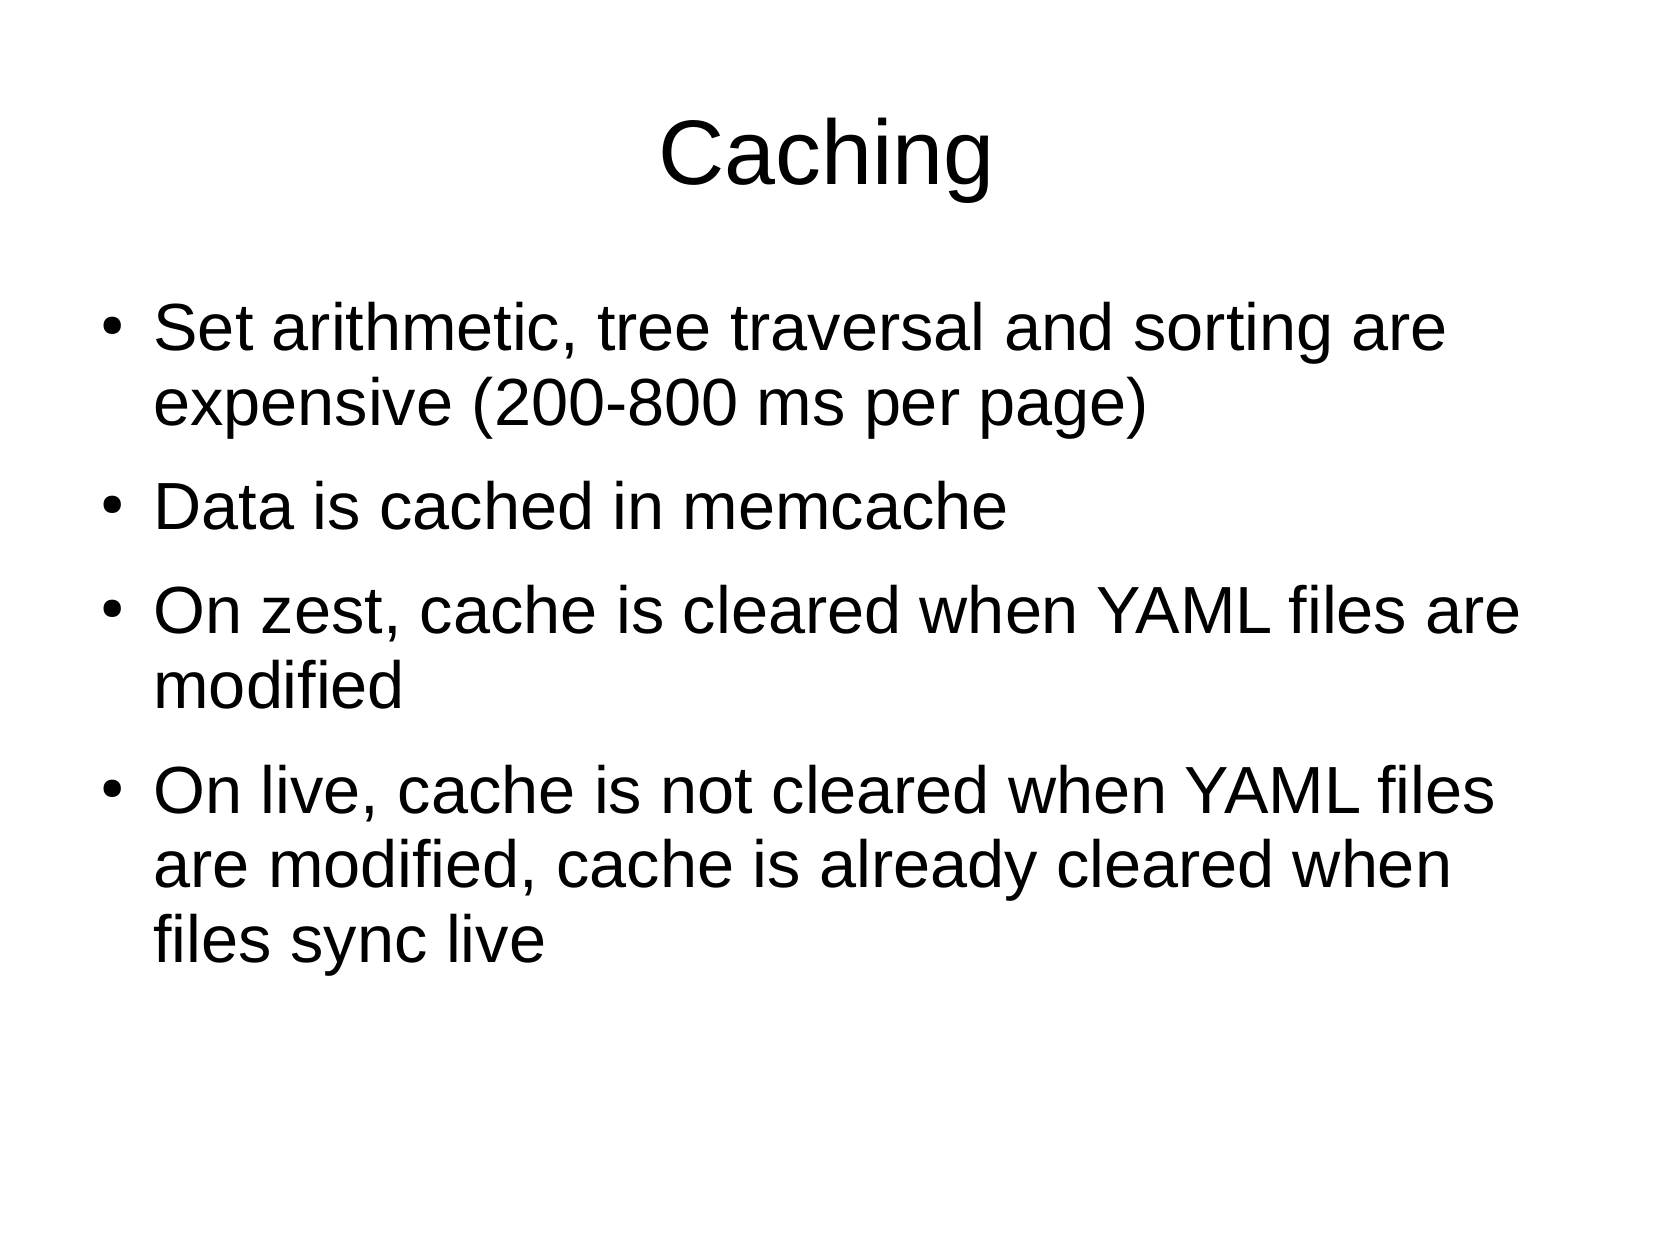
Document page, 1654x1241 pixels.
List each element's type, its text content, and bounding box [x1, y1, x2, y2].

list Set arithmetic, tree traversal and sorting are expensive (200-800 ms per page) Data is cached in memcache On zest, cache is cleared when YAML files are modified On live, cache is not cleared when YAML files are modified, cache is already cleared when files sync live [82, 290, 1571, 1109]
title Caching [82, 56, 1571, 250]
